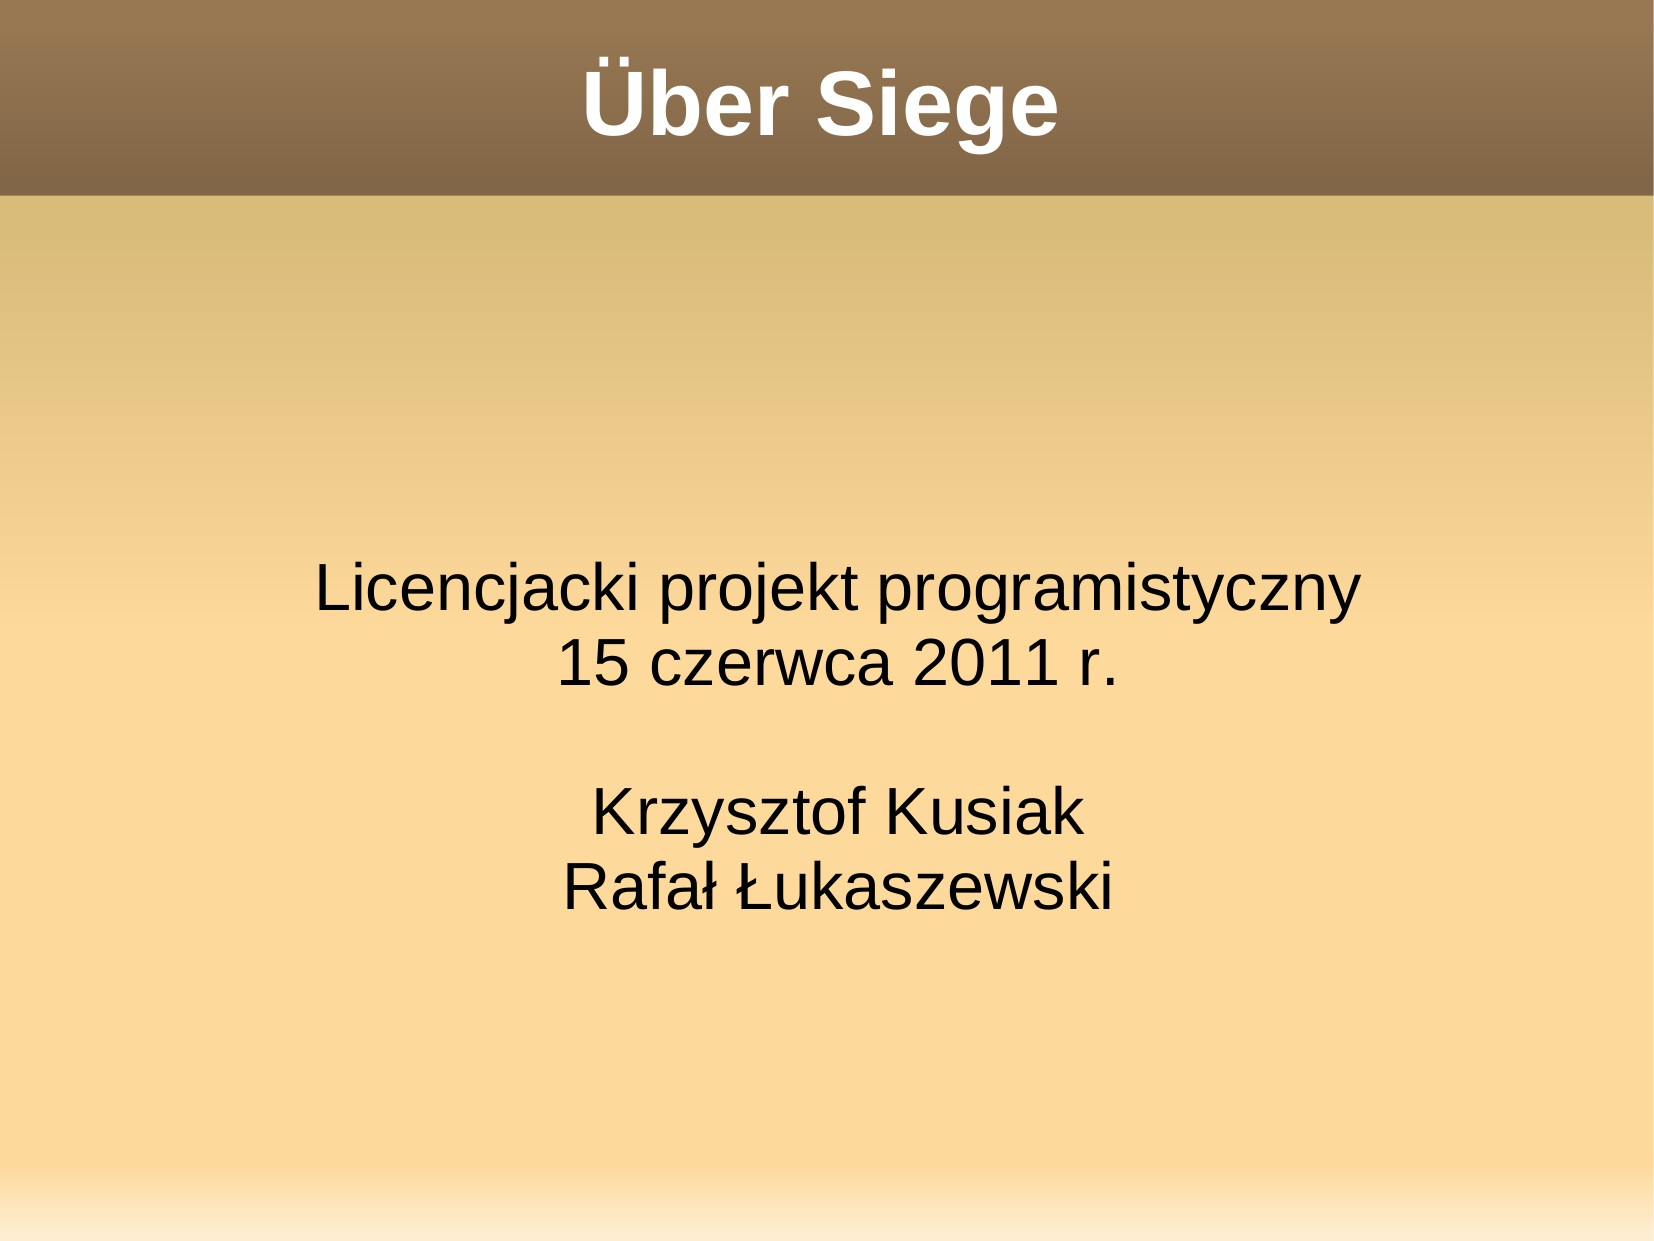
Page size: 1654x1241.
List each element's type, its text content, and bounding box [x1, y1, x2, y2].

picture [0, 0, 1654, 1241]
title Über Siege [76, 0, 1565, 208]
subtitle Licencjacki projekt programistyczny 15 czerwca 2011 r. Krzysztof Kusiak Rafał Łukaszewski [82, 290, 1571, 1109]
